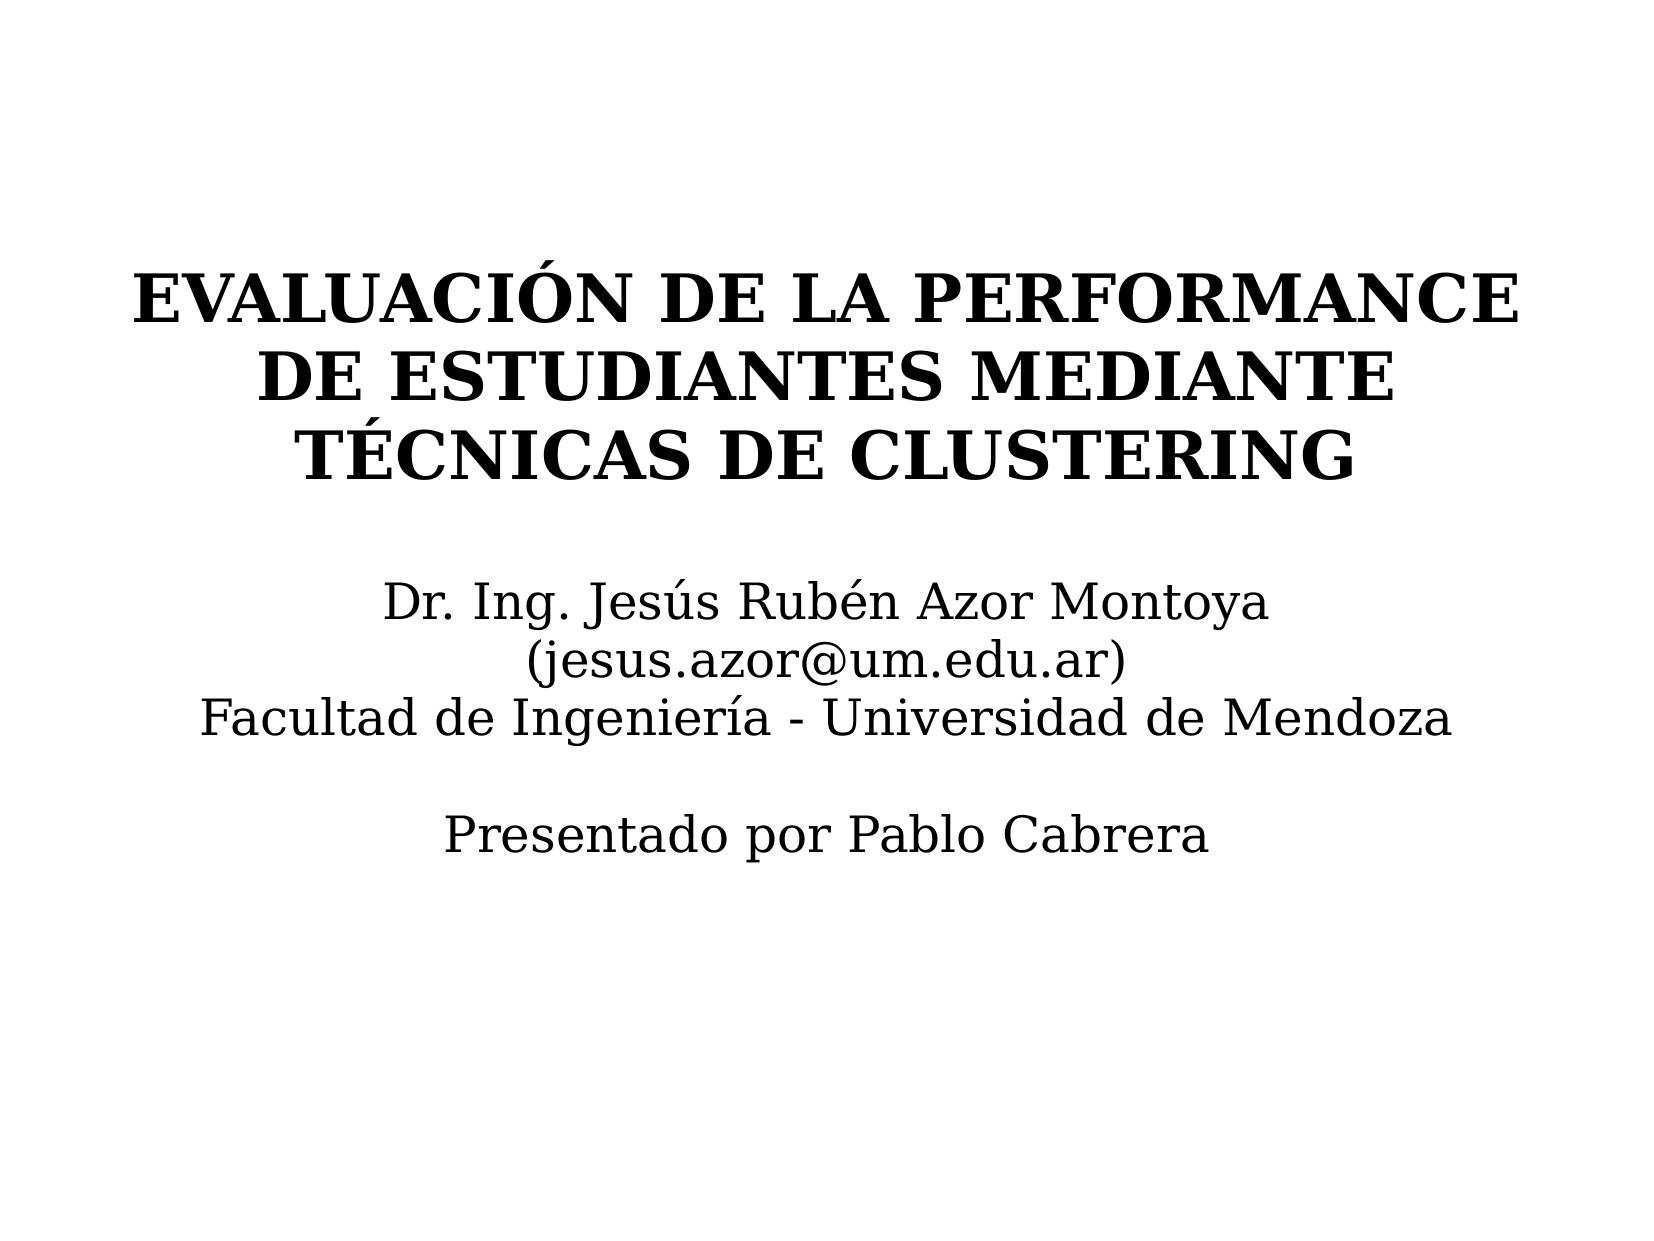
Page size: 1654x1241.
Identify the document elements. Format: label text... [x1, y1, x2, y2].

title EVALUACIÓN DE LA PERFORMANCE DE ESTUDIANTES MEDIANTE TÉCNICAS DE CLUSTERING Dr. Ing. Jesús Rubén Azor Montoya (jesus.azor@um.edu.ar) Facultad de Ingeniería - Universidad de Mendoza Presentado por Pablo Cabrera [82, 36, 1571, 1087]
